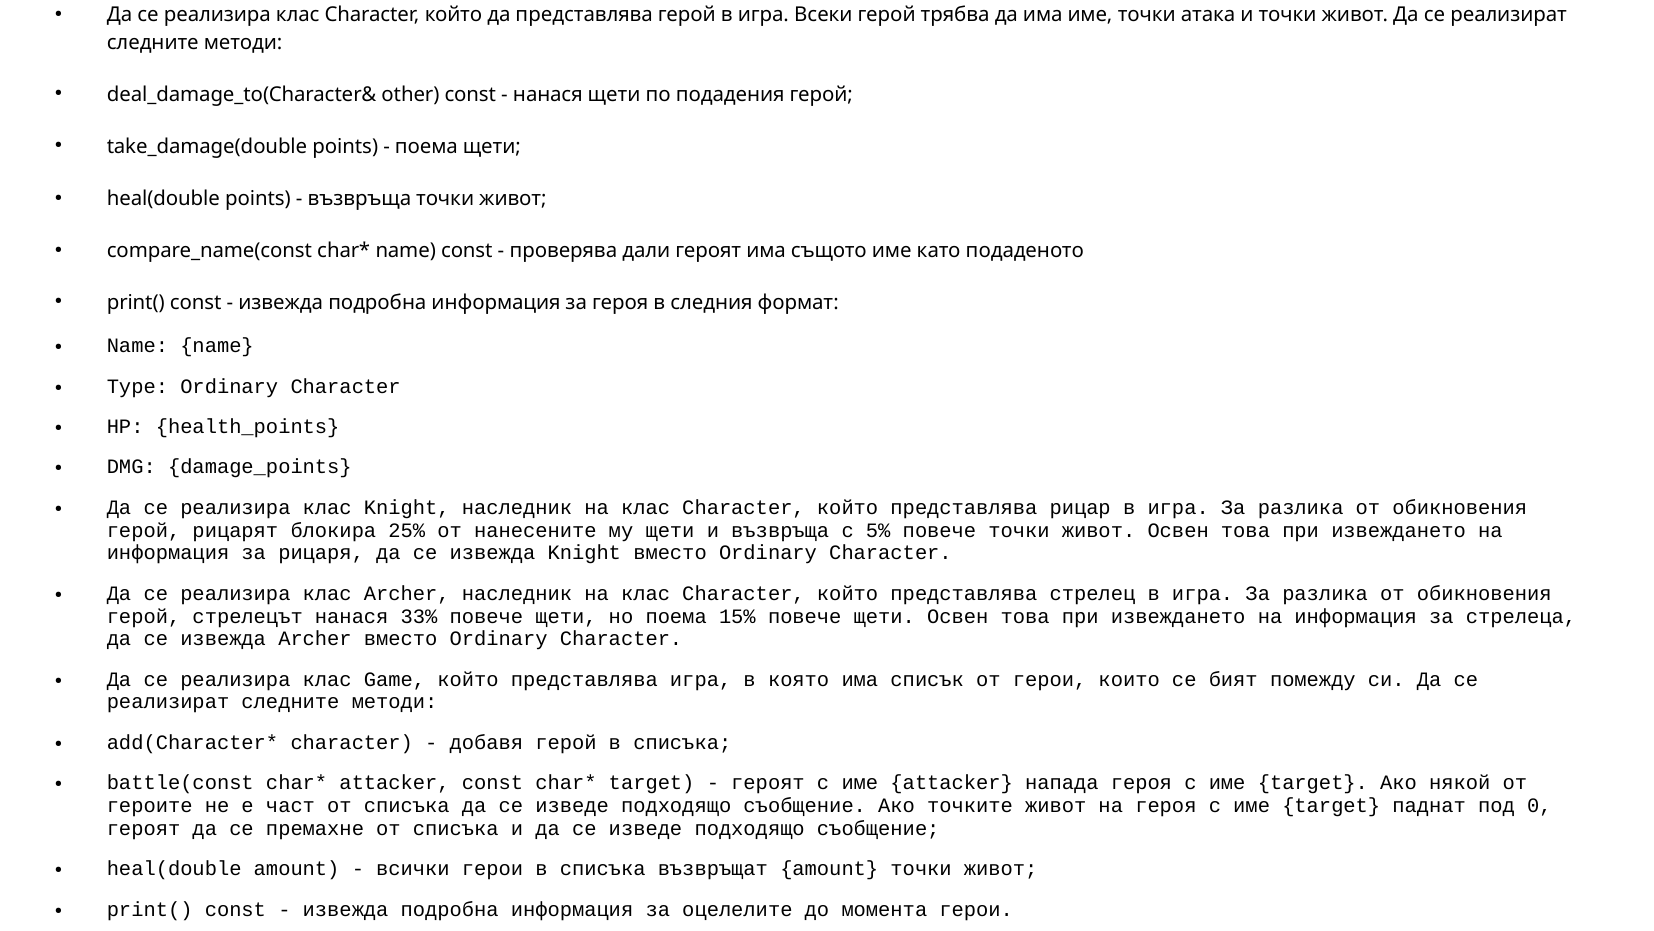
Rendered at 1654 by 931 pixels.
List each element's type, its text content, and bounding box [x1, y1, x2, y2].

list Да се реализира клас Character, който да представлява герой в игра. Всеки герой трябва да има име, точки атака и точки живот. Да се реализират следните методи: deal_damage_to(Character& other) const - нанася щети по подадения герой; take_damage(double points) - поема щети; heal(double points) - възвръща точки живот; compare_name(const char* name) const - проверява дали героят има същото име като подаденото print() const - извежда подробна информация за героя в следния формат: Name: {name} Type: Ordinary Character HP: {health_points} DMG: {damage_points} Да се реализира клас Knight, наследник на клас Character, който представлява рицар в игра. За разлика от обикновения герой, рицарят блокира 25% от нанесените му щети и възвръща с 5% повече точки живот. Освен това при извеждането на информация за рицаря, да се извежда Knight вместо Ordinary Character. Да се реализира клас Archer, наследник на клас Character, който представлява стрелец в игра. За разлика от обикновения герой, стрелецът нанася 33% повече щети, но поема 15% повече щети. Освен това при извеждането на информация за стрелеца, да се извежда Archer вместо Ordinary Character. Да се реализира клас Game, който представлява игра, в която има списък от герои, които се бият помежду си. Да се реализират следните методи: add(Character* character) - добавя герой в списъка; battle(const char* attacker, const char* target) - героят с име {attacker} напада героя с име {target}. Ако някой от героите не е част от списъка да се изведе подходящо съобщение. Ако точките живот на героя с име {target} паднат под 0, героят да се премахне от списъка и да се изведе подходящо съобщение; heal(double amount) - всички герои в списъка възвръщат {amount} точки живот; print() const - извежда подробна информация за оцелелите до момента герои. [37, 0, 1613, 931]
